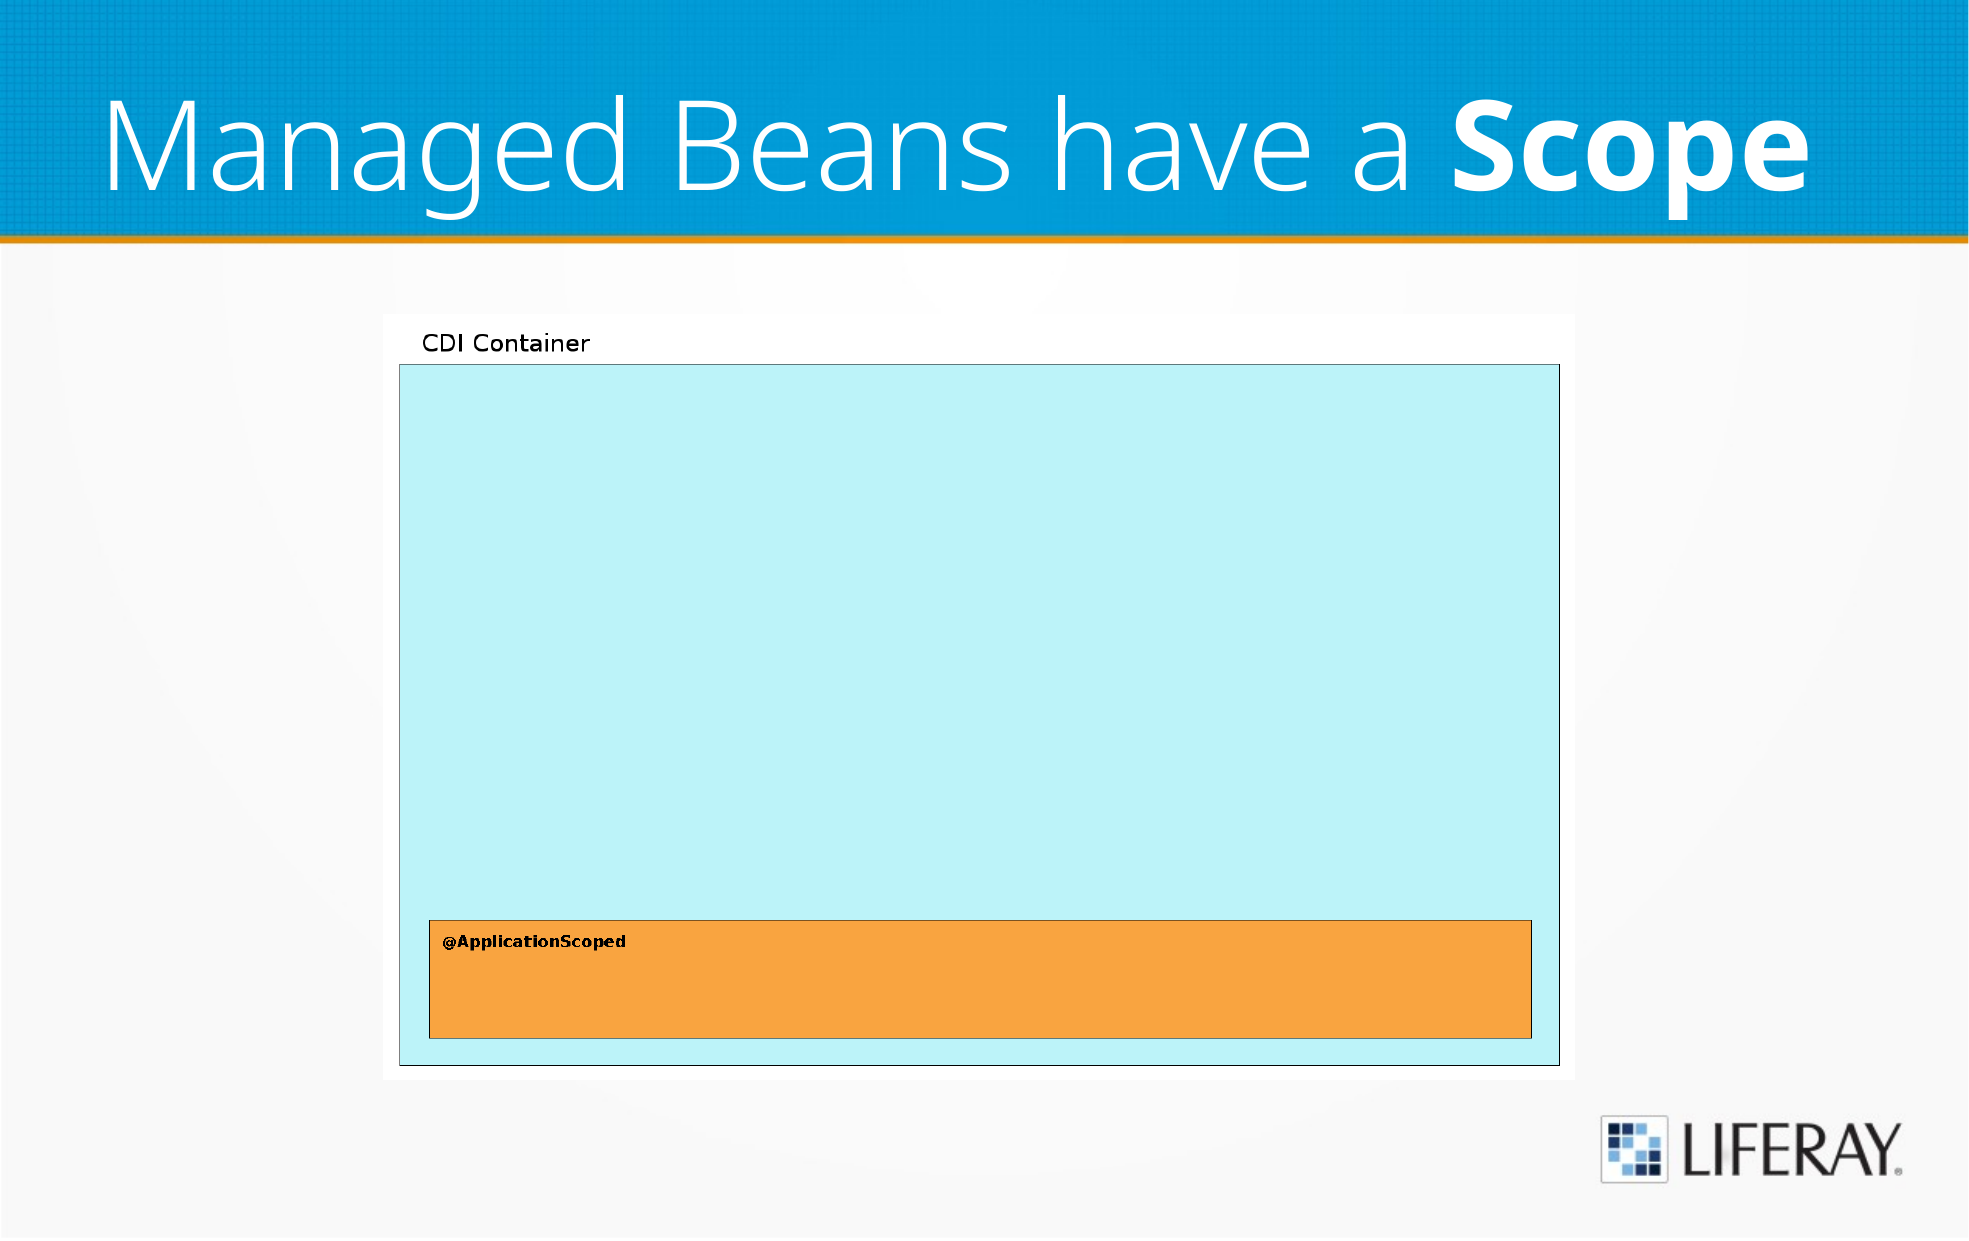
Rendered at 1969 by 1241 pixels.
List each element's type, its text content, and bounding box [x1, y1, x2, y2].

picture [0, 233, 1969, 1241]
title Managed Beans have a Scope [98, 19, 1870, 227]
